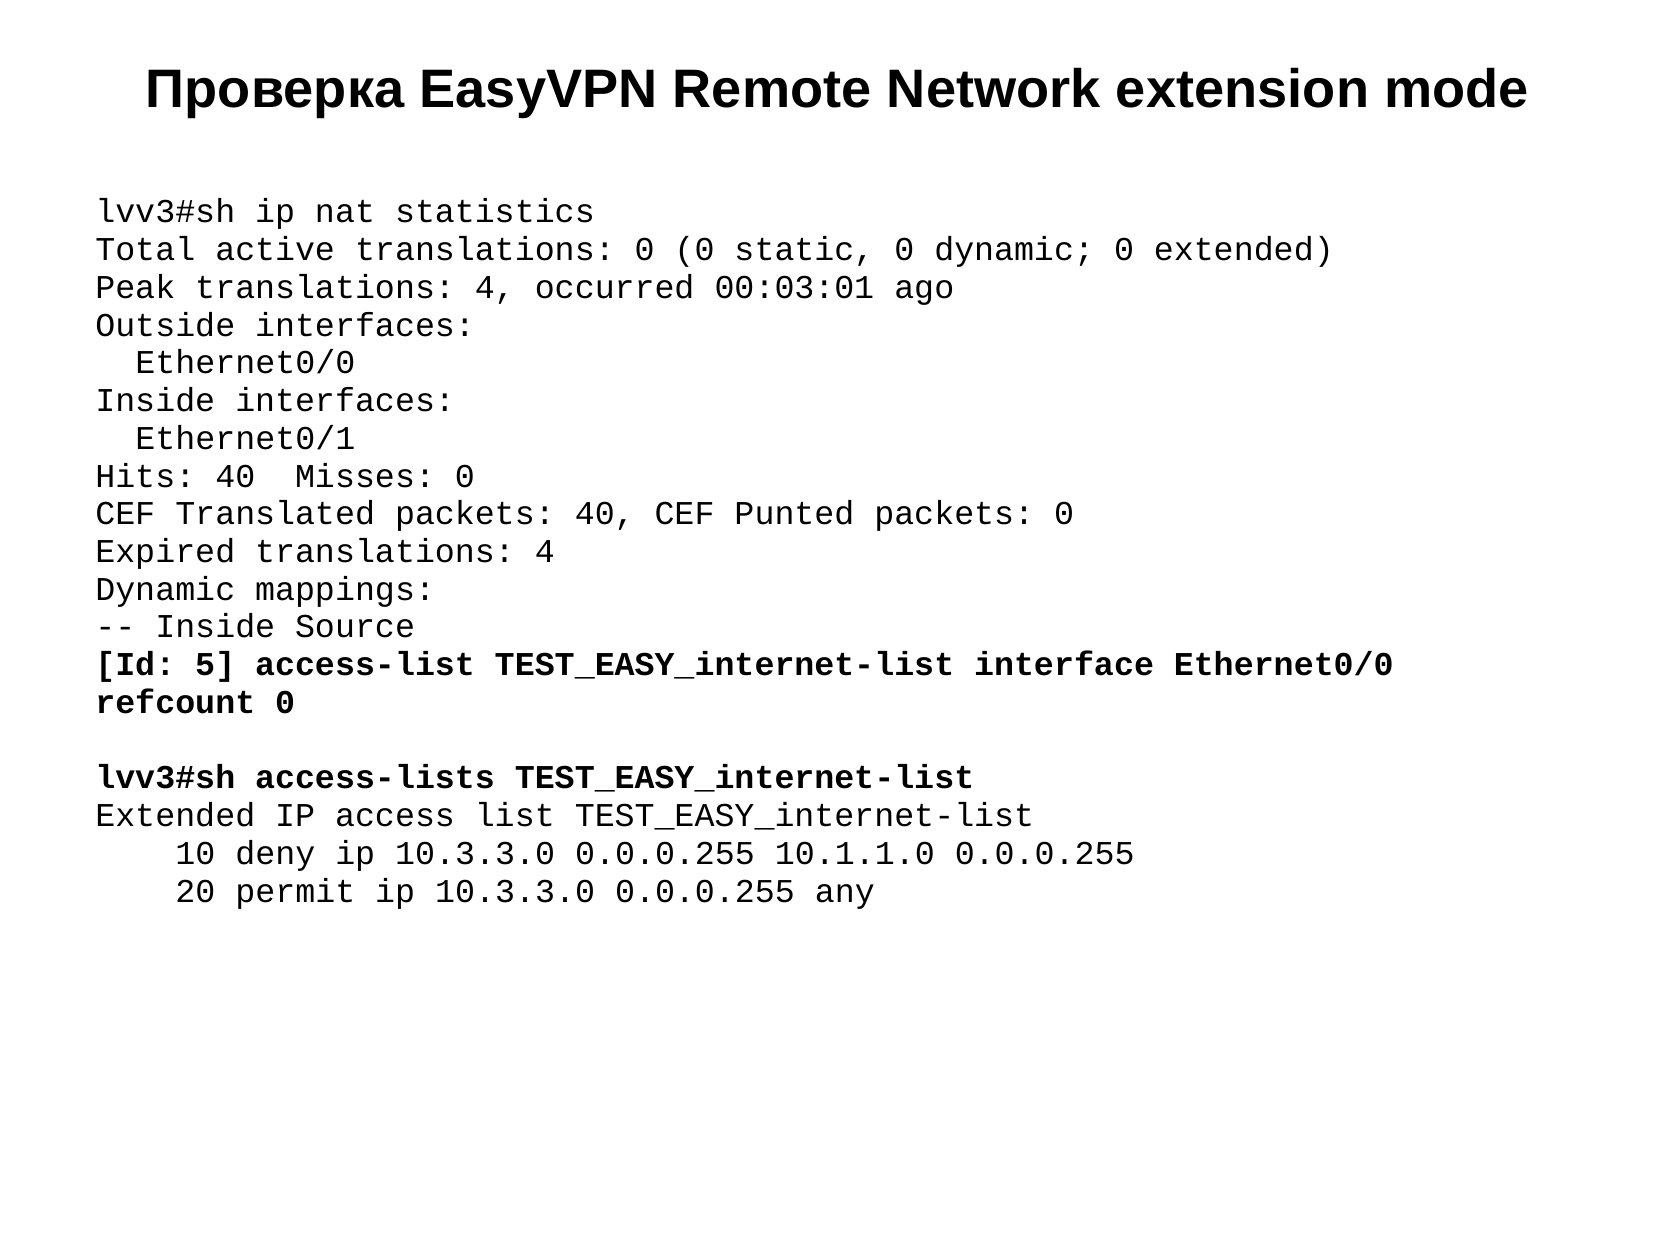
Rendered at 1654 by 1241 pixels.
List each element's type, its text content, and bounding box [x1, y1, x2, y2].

text_box Проверка EasyVPN Remote Network extension mode [64, 31, 1613, 125]
list lvv3#sh ip nat statistics Total active translations: 0 (0 static, 0 dynamic; 0 extended) Peak translations: 4, occurred 00:03:01 ago Outside interfaces: Ethernet0/0 Inside interfaces: Ethernet0/1 Hits: 40 Misses: 0 CEF Translated packets: 40, CEF Punted packets: 0 Expired translations: 4 Dynamic mappings: -- Inside Source [Id: 5] access-list TEST_EASY_internet-list interface Ethernet0/0 refcount 0 lvv3#sh access-lists TEST_EASY_internet-list Extended IP access list TEST_EASY_internet-list 10 deny ip 10.3.3.0 0.0.0.255 10.1.1.0 0.0.0.255 20 permit ip 10.3.3.0 0.0.0.255 any [95, 195, 1538, 1213]
